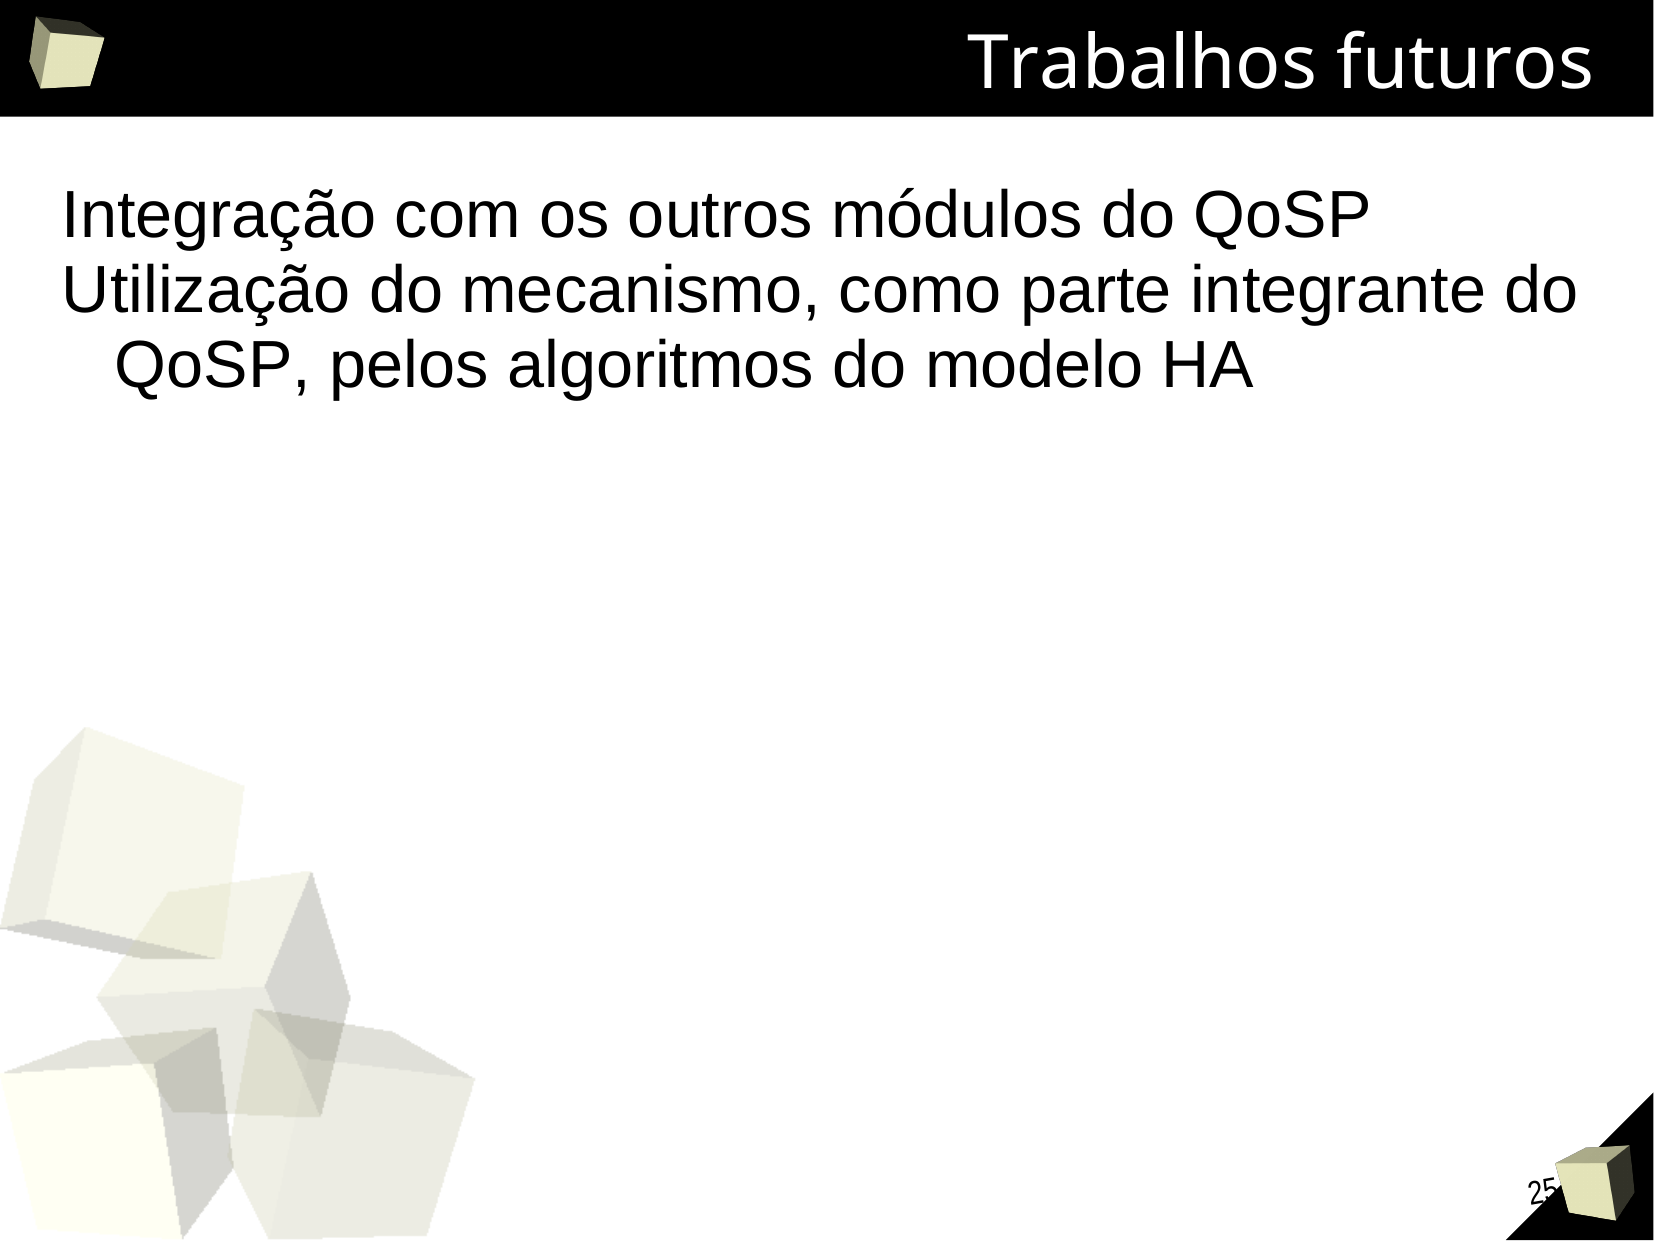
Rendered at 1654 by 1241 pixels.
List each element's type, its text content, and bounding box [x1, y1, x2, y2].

title Trabalhos futuros [118, 0, 1595, 119]
list Integração com os outros módulos do QoSP Utilização do mecanismo, como parte integrante do QoSP, pelos algoritmos do modelo HA [44, 177, 1611, 1214]
picture [0, 726, 477, 1241]
